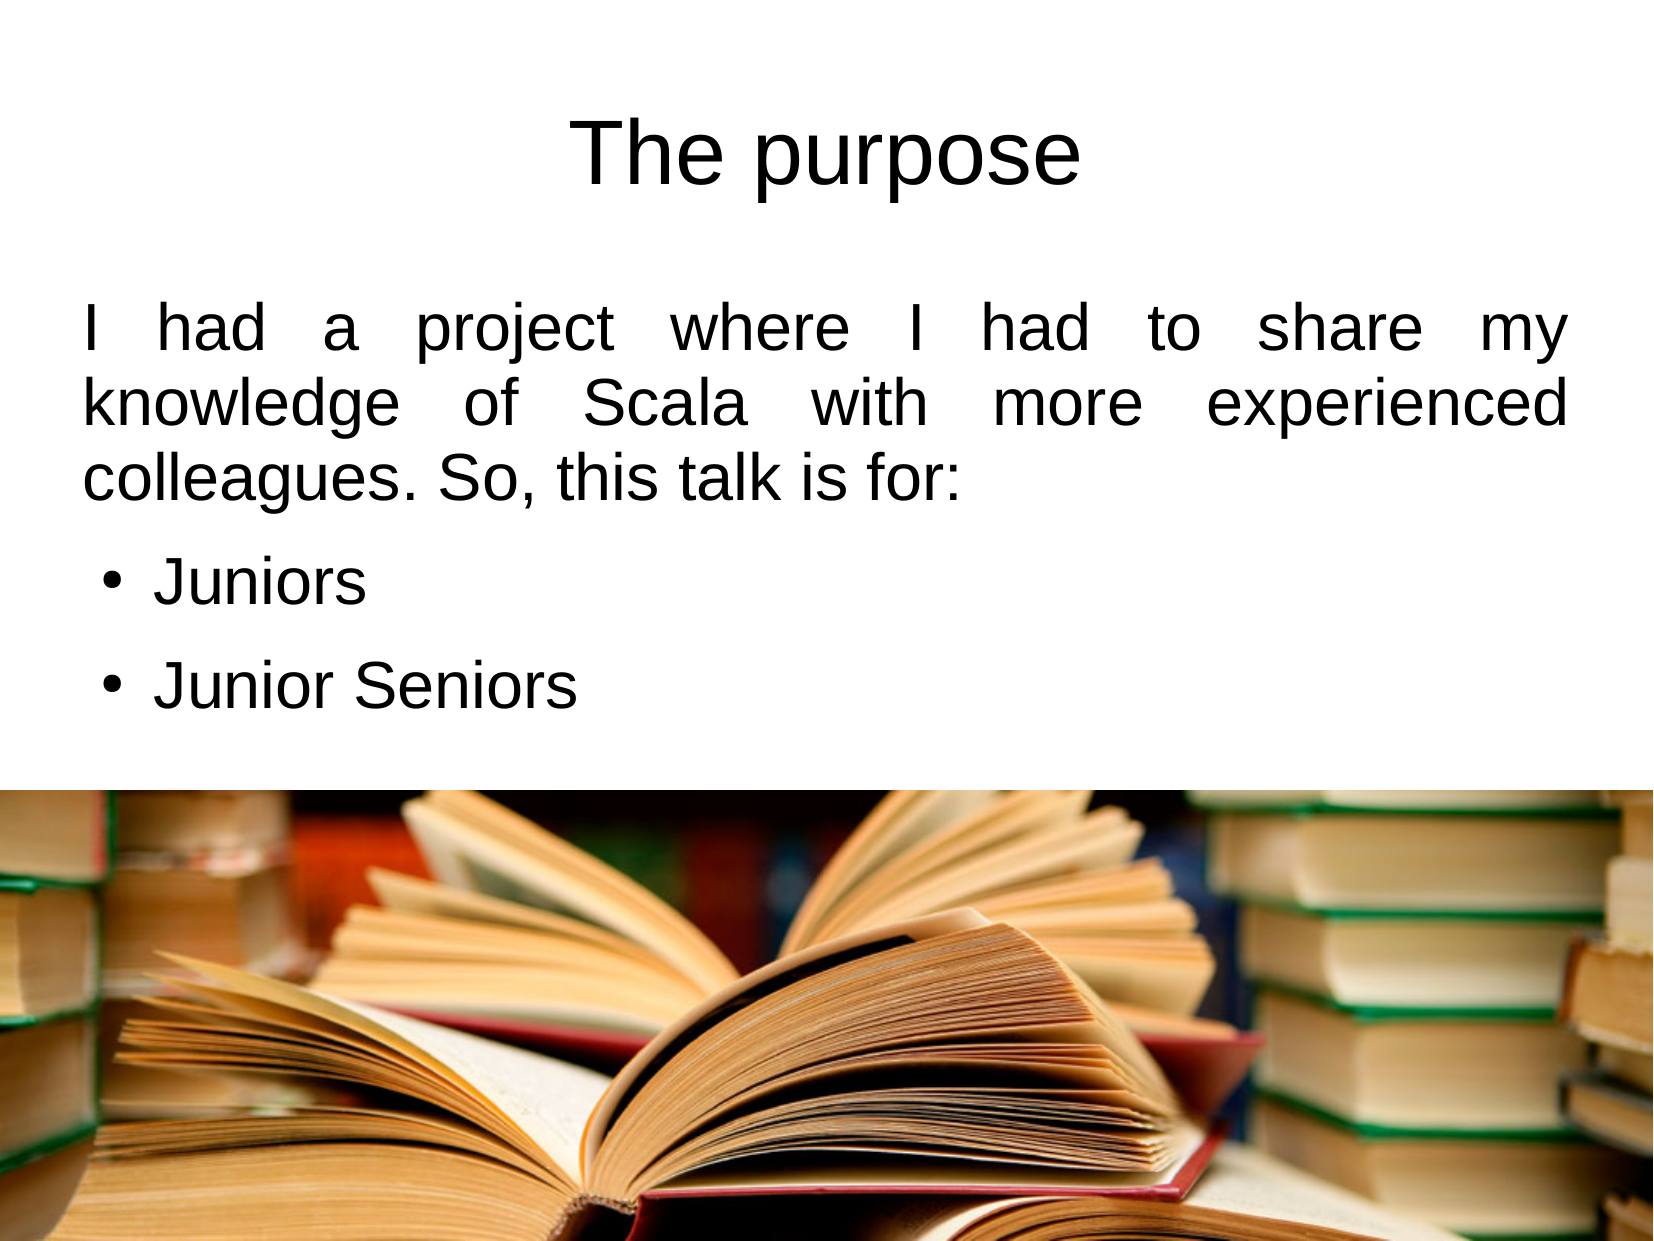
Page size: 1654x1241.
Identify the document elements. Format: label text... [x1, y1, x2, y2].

picture [0, 790, 1653, 1241]
list I had a project where I had to share my knowledge of Scala with more experienced colleagues. So, this talk is for: Juniors Junior Seniors [82, 290, 1571, 790]
title The purpose [82, 49, 1571, 257]
